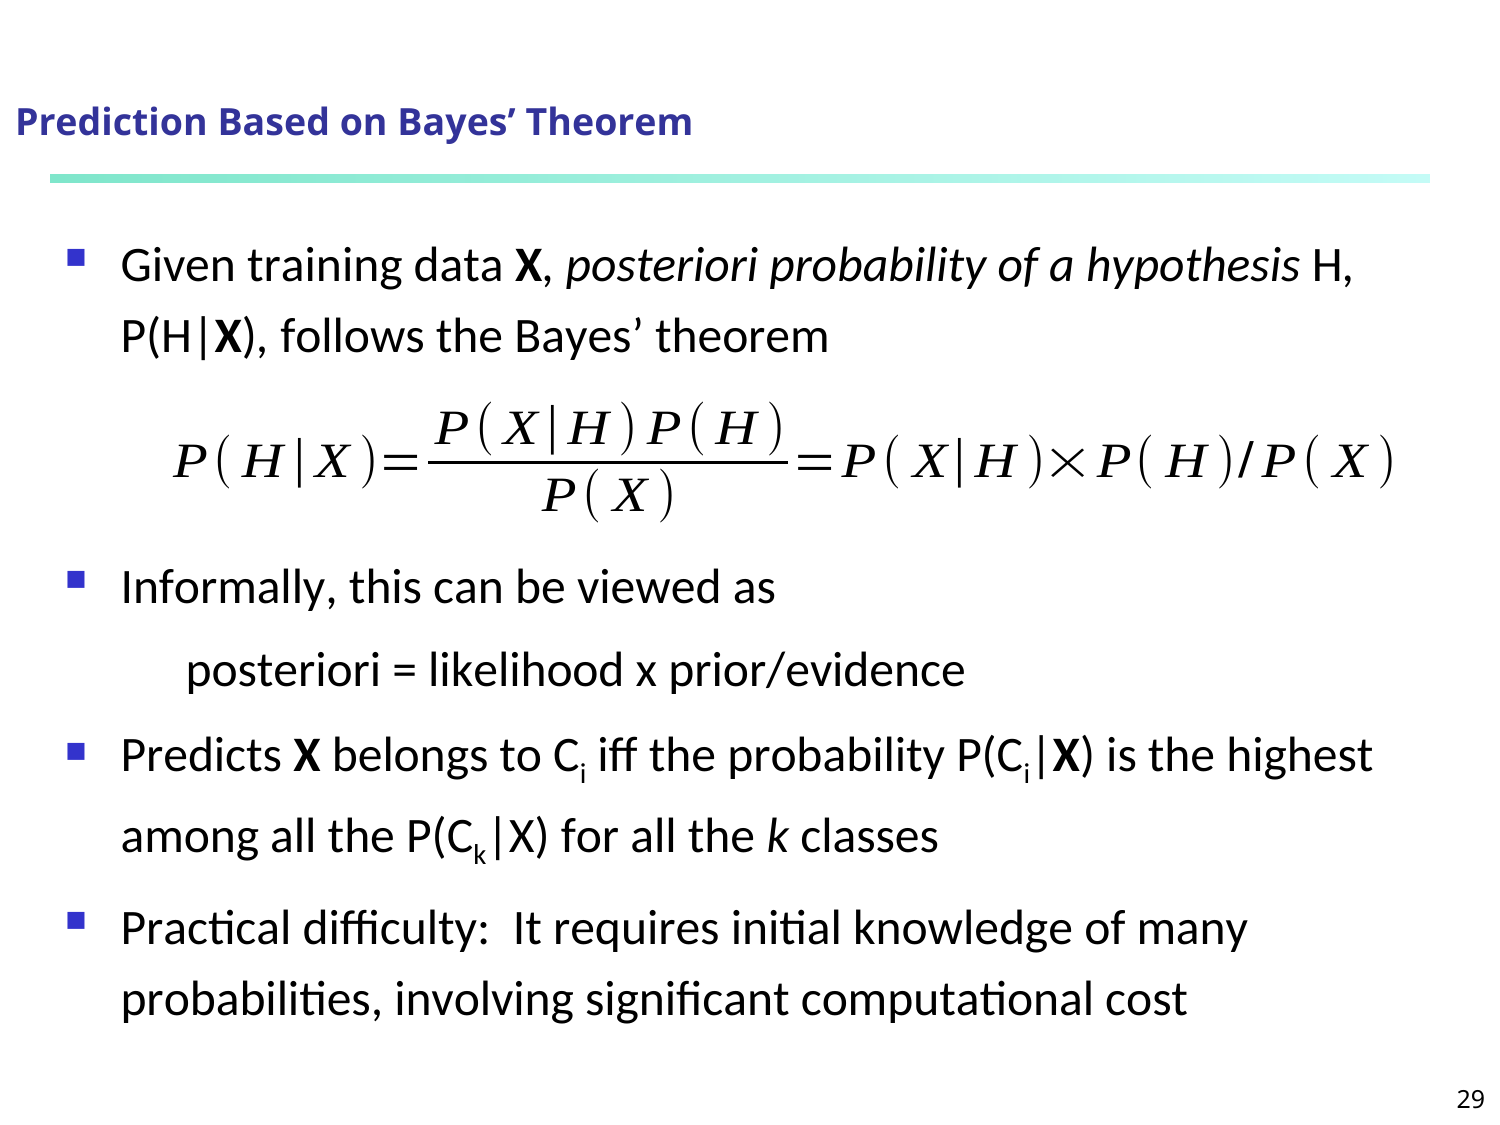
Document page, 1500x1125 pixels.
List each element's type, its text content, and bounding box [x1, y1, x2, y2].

list Given training data X, posteriori probability of a hypothesis H, P(H|X), follows the Bayes’ theorem Informally, this can be viewed as posteriori = likelihood x prior/evidence Predicts X belongs to Ci iff the probability P(Ci|X) is the highest among all the P(Ck|X) for all the k classes Practical difficulty: It requires initial knowledge of many probabilities, involving significant computational cost [49, 212, 1438, 1038]
chart [162, 399, 1407, 527]
title Prediction Based on Bayes’ Theorem [0, 49, 1500, 150]
text_box <number> [1187, 1062, 1500, 1125]
